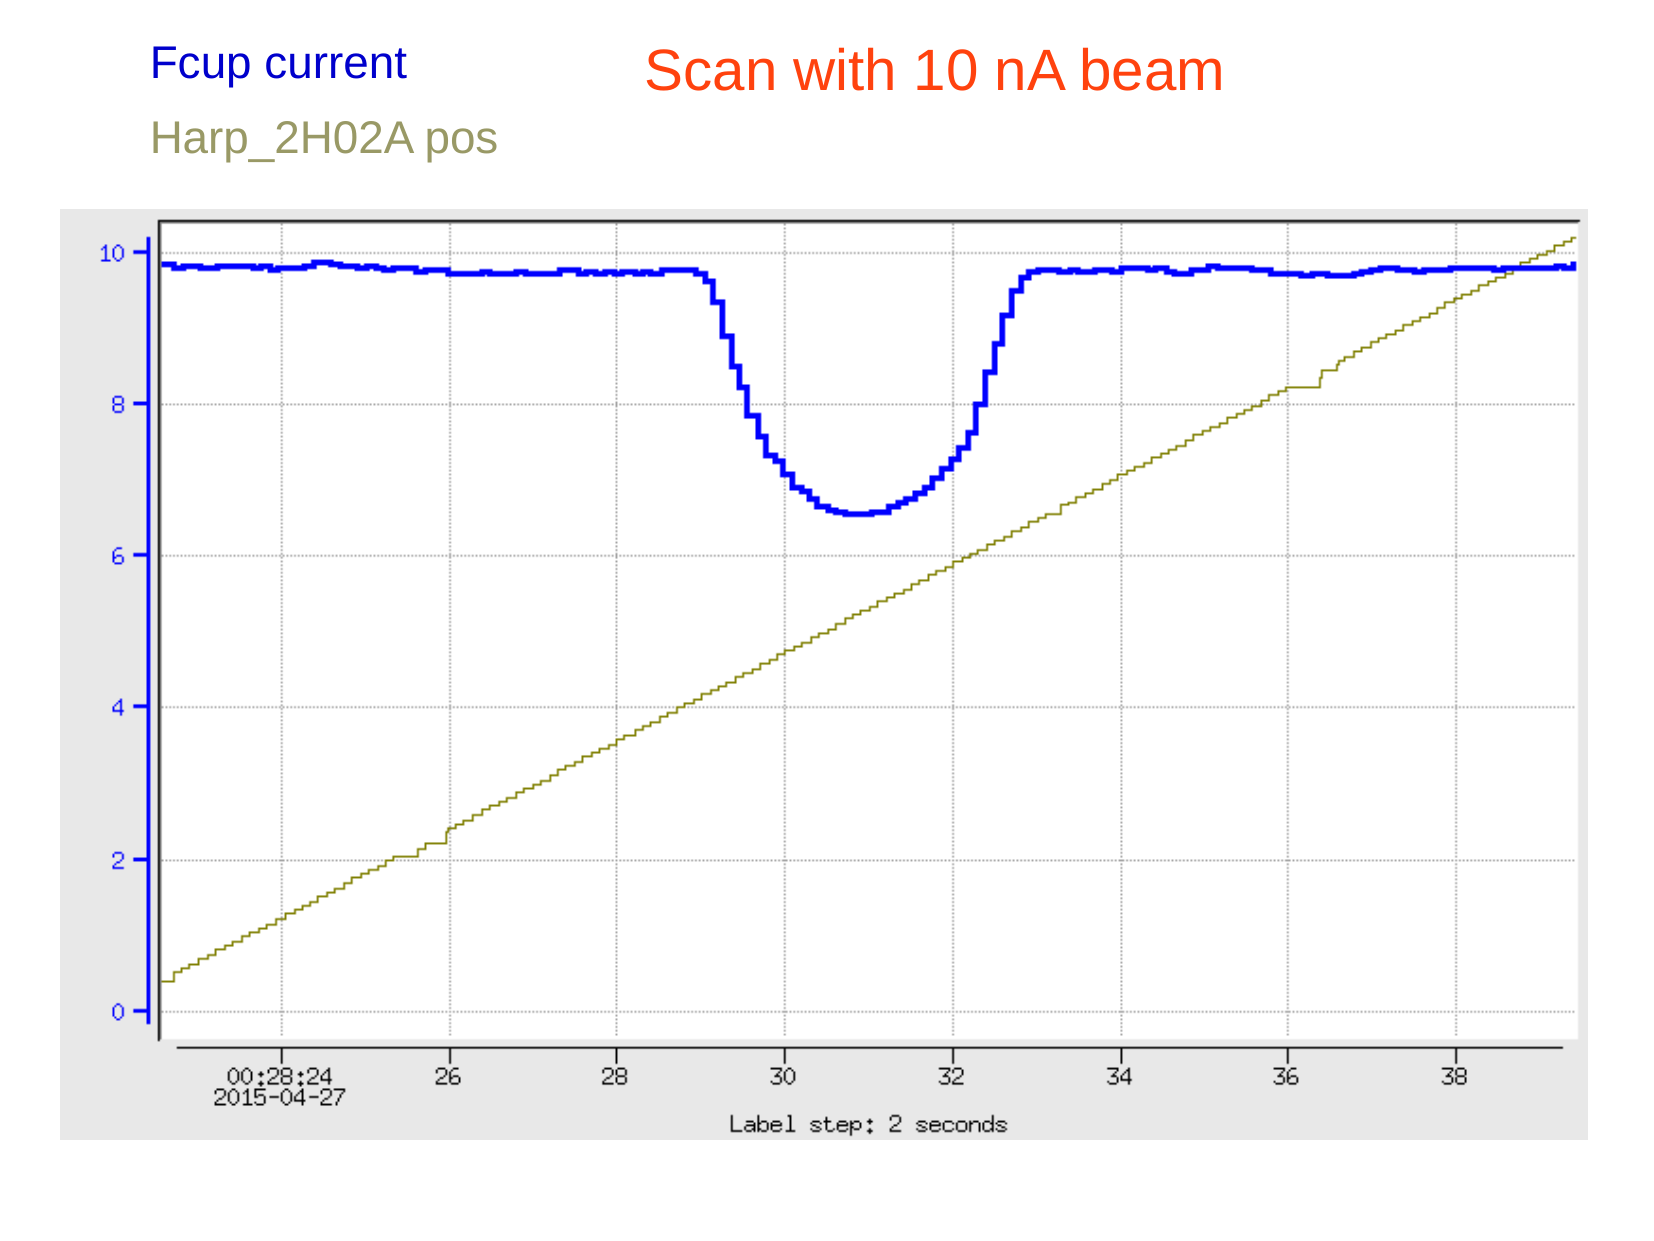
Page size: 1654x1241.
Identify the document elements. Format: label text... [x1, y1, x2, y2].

picture [60, 209, 1588, 1141]
text_box Harp_2H02A pos [135, 105, 514, 172]
text_box Scan with 10 nA beam [630, 30, 1241, 111]
text_box Fcup current [135, 30, 423, 97]
